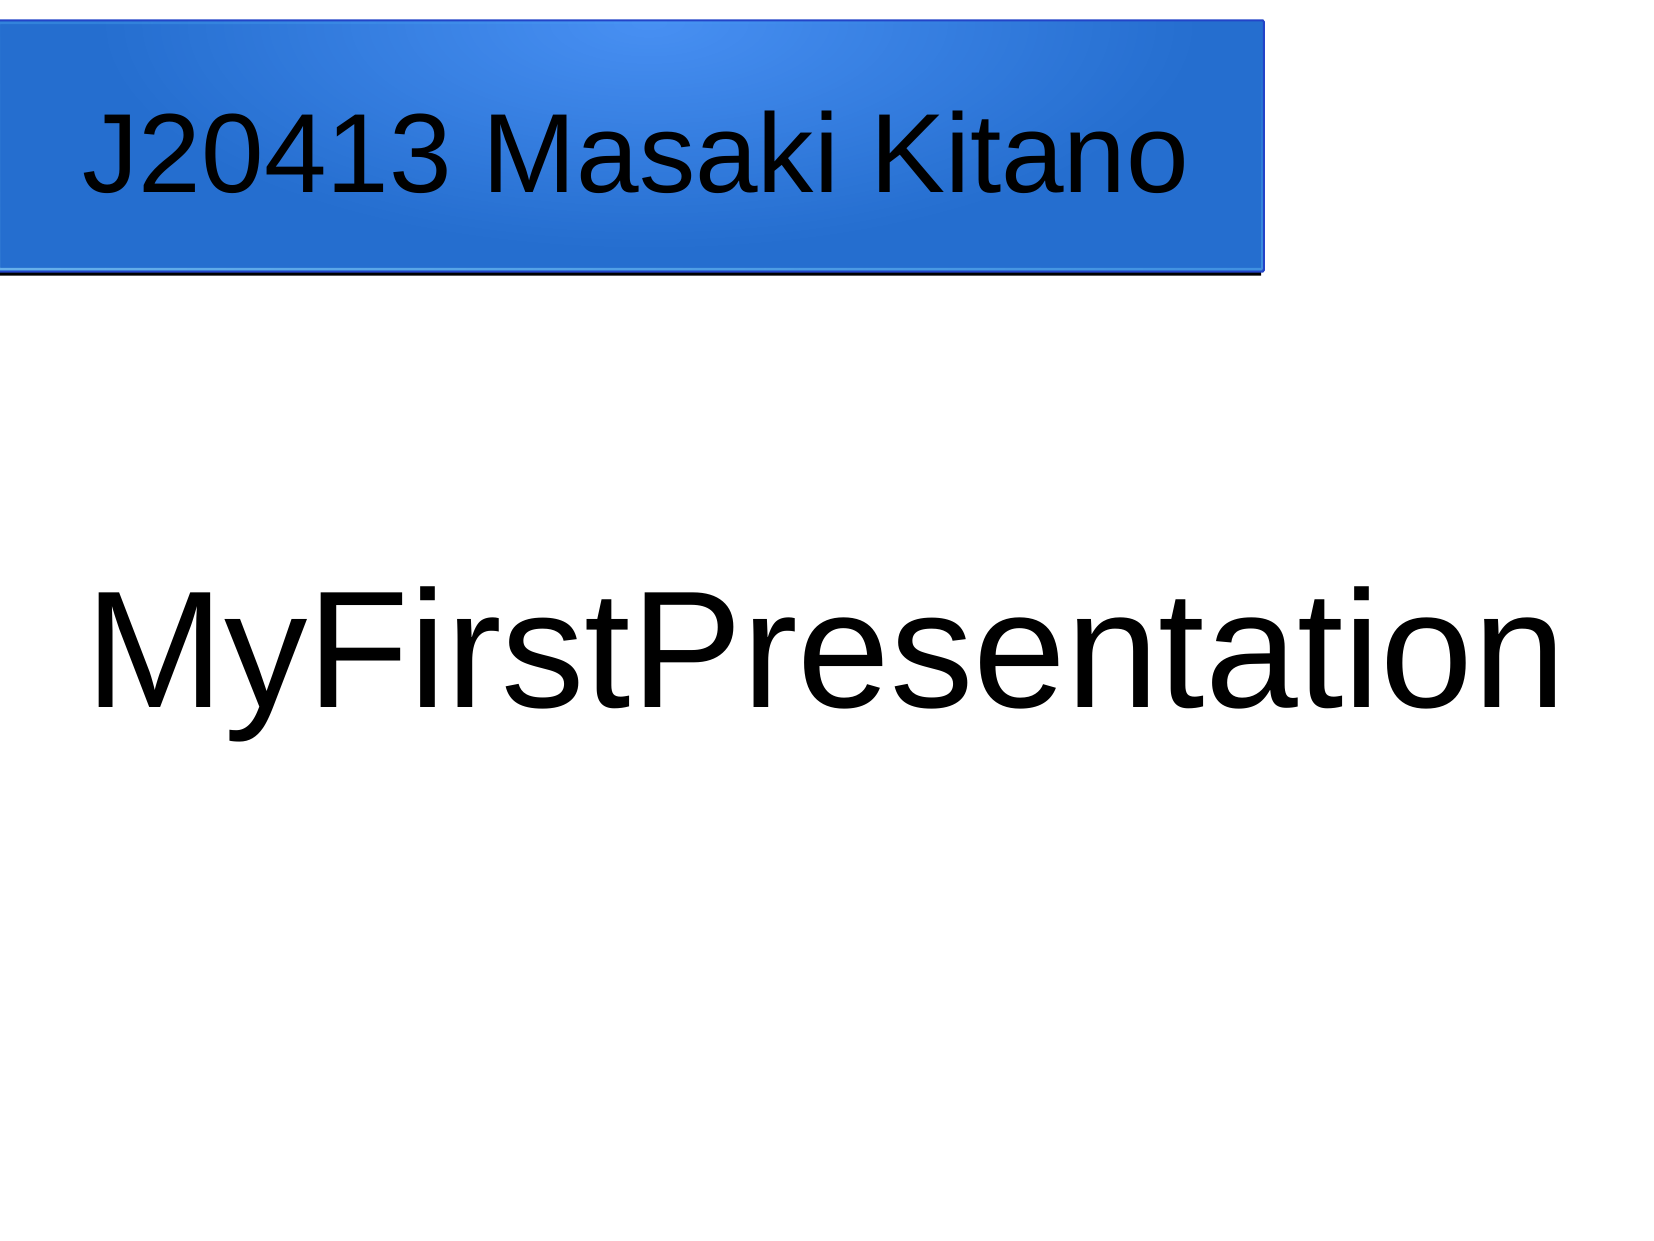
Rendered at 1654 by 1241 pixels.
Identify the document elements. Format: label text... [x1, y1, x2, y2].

subtitle MyFirstPresentation [82, 290, 1571, 1010]
title J20413 Masaki Kitano [82, 49, 1571, 257]
